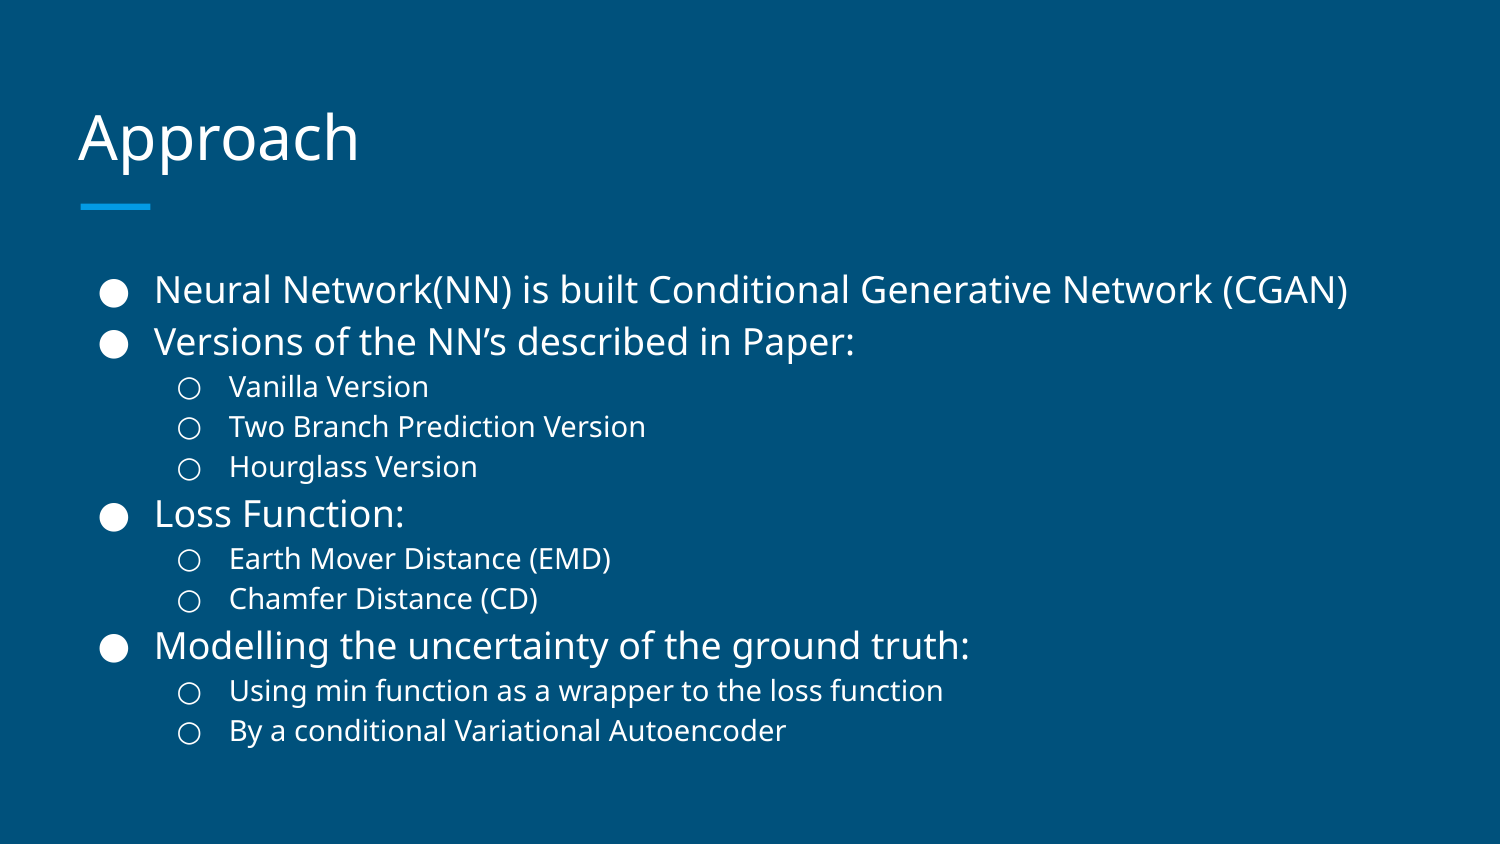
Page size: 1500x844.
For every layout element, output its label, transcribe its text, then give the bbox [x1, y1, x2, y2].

title Approach [63, 75, 1437, 188]
list Neural Network(NN) is built Conditional Generative Network (CGAN) Versions of the NN’s described in Paper: Vanilla Version Two Branch Prediction Version Hourglass Version Loss Function: Earth Mover Distance (EMD) Chamfer Distance (CD) Modelling the uncertainty of the ground truth: Using min function as a wrapper to the loss function By a conditional Variational Autoencoder [63, 244, 1437, 750]
